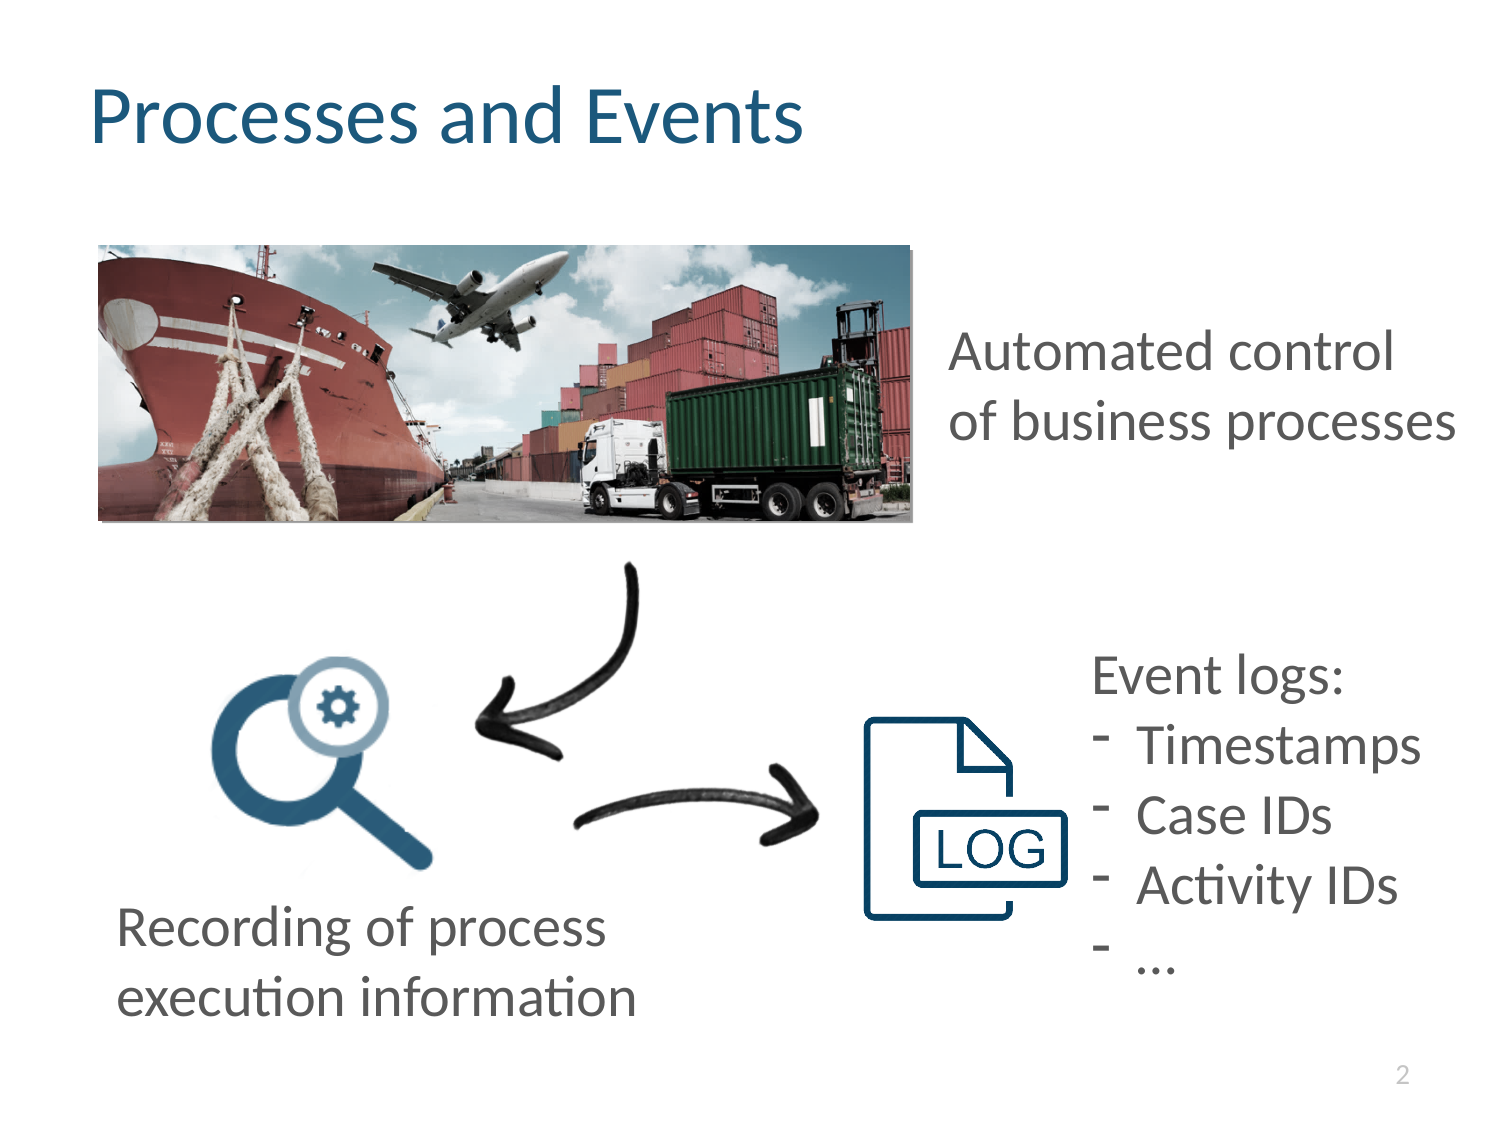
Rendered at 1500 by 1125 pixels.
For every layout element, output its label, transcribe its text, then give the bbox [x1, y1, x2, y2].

picture [98, 245, 910, 521]
picture [856, 709, 1075, 928]
text_box Processes and Events [75, 45, 1431, 175]
text_box Recording of process execution information [102, 881, 653, 1036]
text_box Event logs: Timestamps Case IDs Activity IDs … [1076, 629, 1450, 1041]
text_box Automated control of business processes [933, 304, 1473, 460]
picture [207, 648, 438, 879]
text_box <number> [1074, 1042, 1425, 1103]
picture [453, 528, 830, 950]
